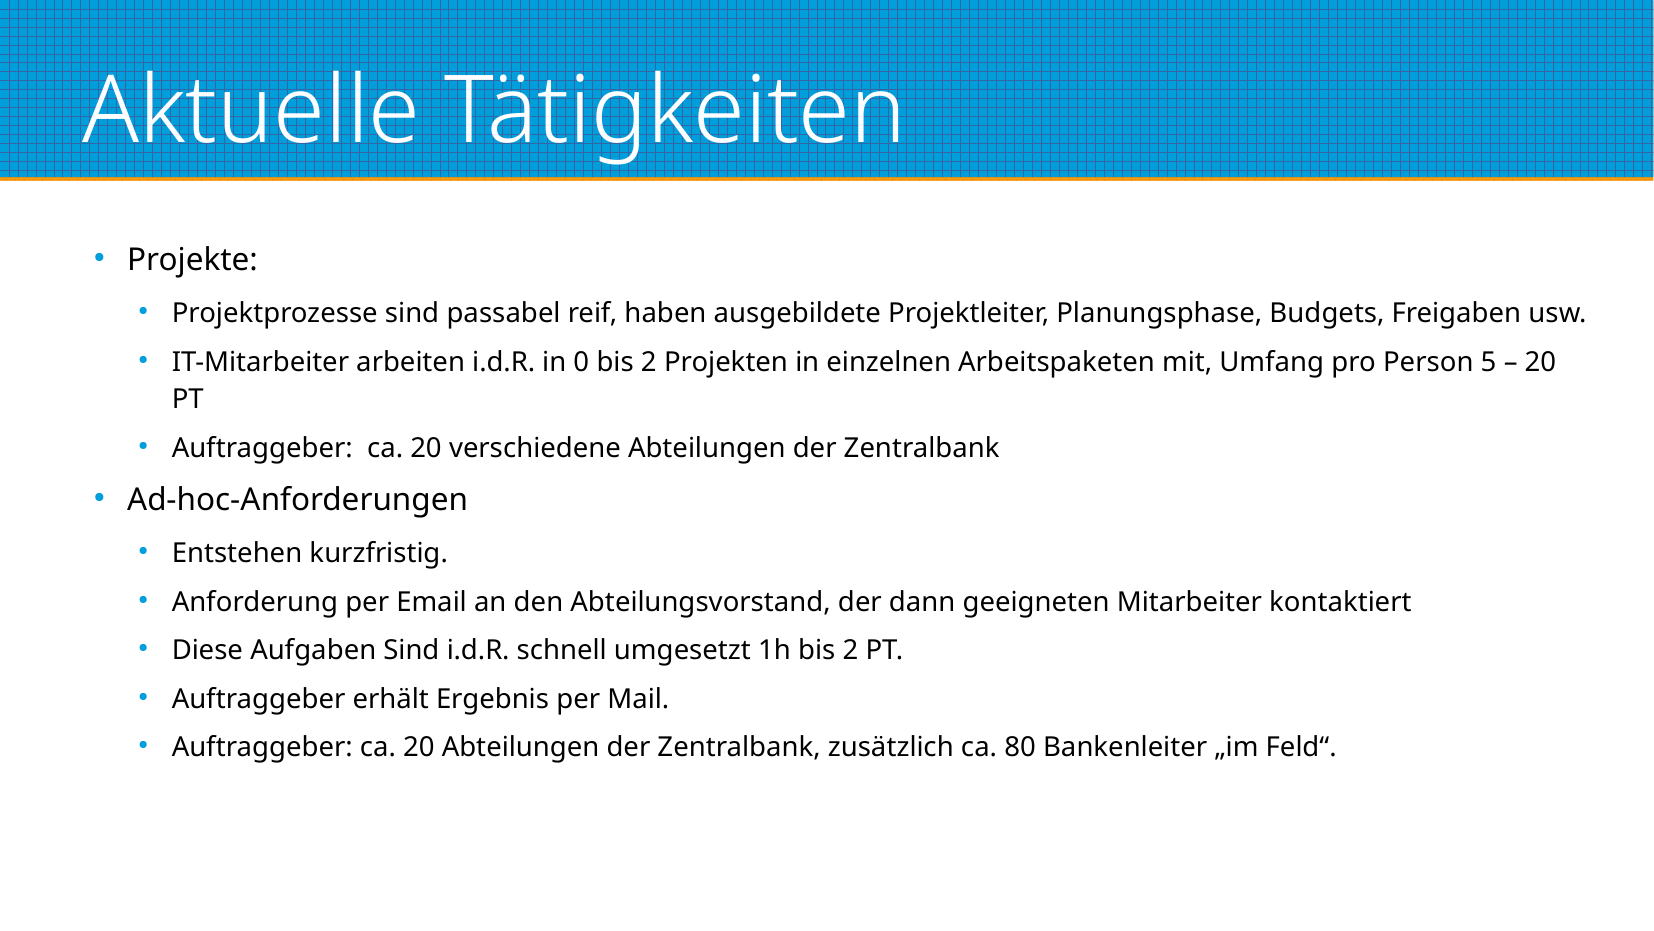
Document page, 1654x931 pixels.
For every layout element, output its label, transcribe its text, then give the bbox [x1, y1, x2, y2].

title Aktuelle Tätigkeiten [82, 14, 1571, 171]
list Projekte: Projektprozesse sind passabel reif, haben ausgebildete Projektleiter, Planungsphase, Budgets, Freigaben usw. IT-Mitarbeiter arbeiten i.d.R. in 0 bis 2 Projekten in einzelnen Arbeitspaketen mit, Umfang pro Person 5 – 20 PT Auftraggeber: ca. 20 verschiedene Abteilungen der Zentralbank Ad-hoc-Anforderungen Entstehen kurzfristig. Anforderung per Email an den Abteilungsvorstand, der dann geeigneten Mitarbeiter kontaktiert Diese Aufgaben Sind i.d.R. schnell umgesetzt 1h bis 2 PT. Auftraggeber erhält Ergebnis per Mail. Auftraggeber: ca. 20 Abteilungen der Zentralbank, zusätzlich ca. 80 Bankenleiter „im Feld“. [82, 236, 1595, 811]
